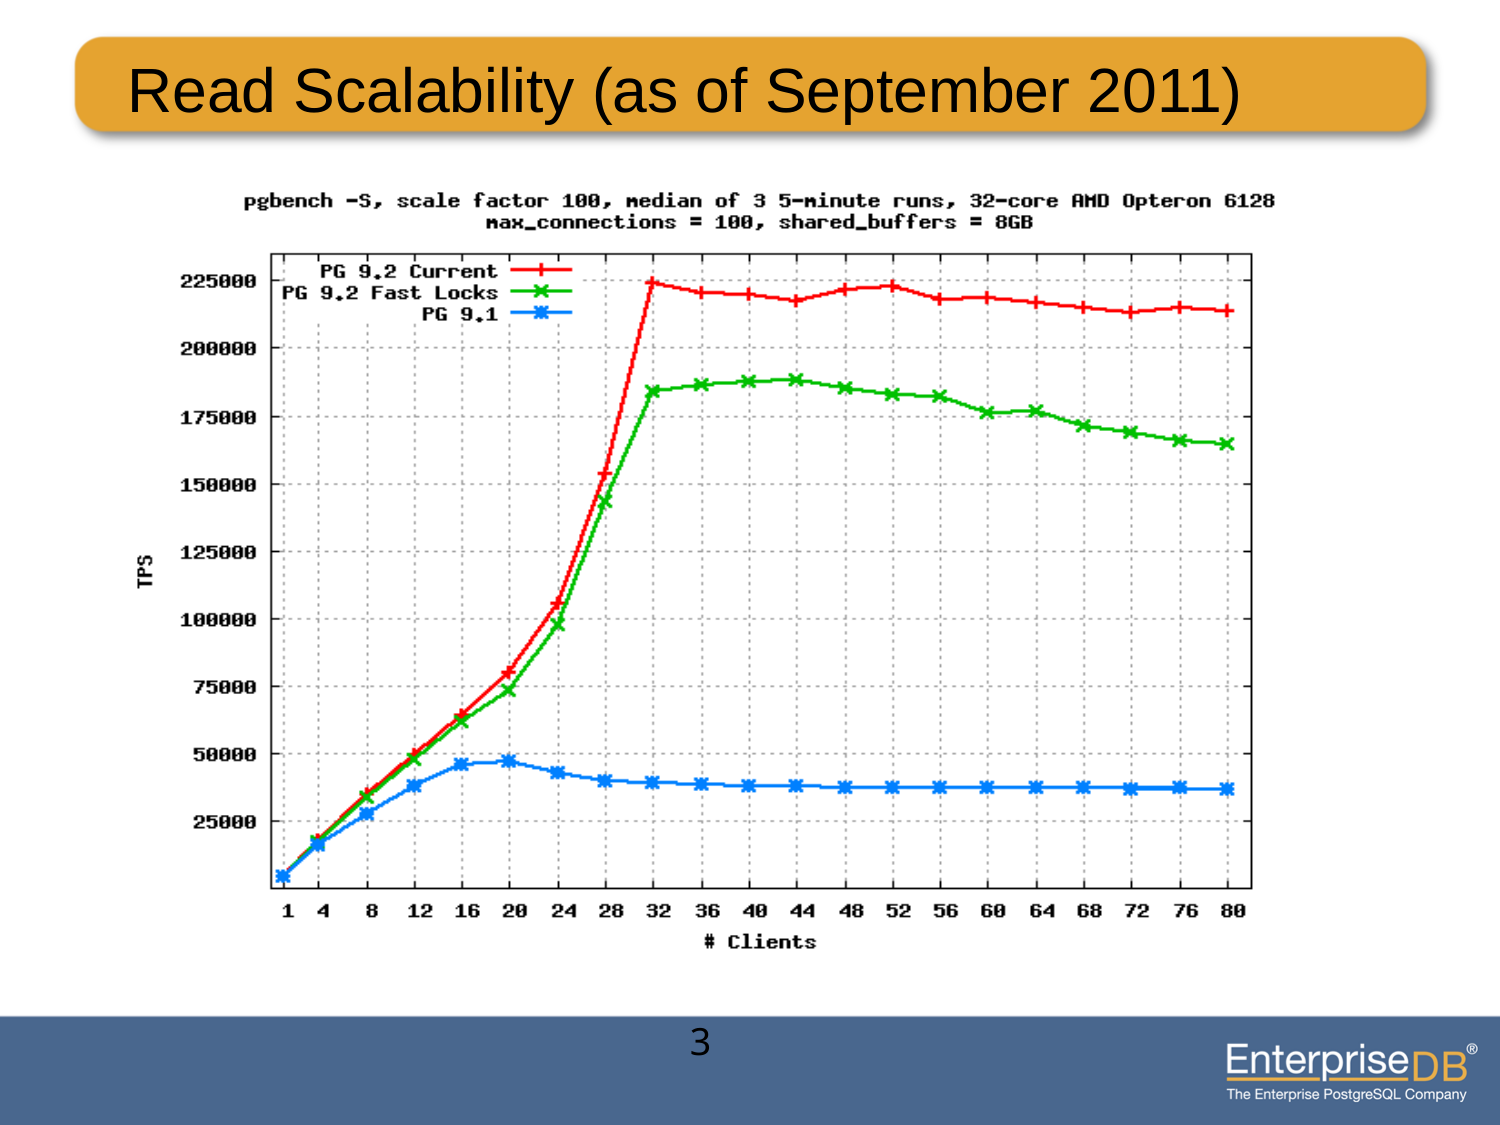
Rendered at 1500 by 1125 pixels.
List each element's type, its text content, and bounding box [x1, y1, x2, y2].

title Read Scalability (as of September 2011) [112, 37, 1388, 138]
slide_number <number> [675, 1010, 825, 1125]
picture [0, 0, 1500, 1125]
